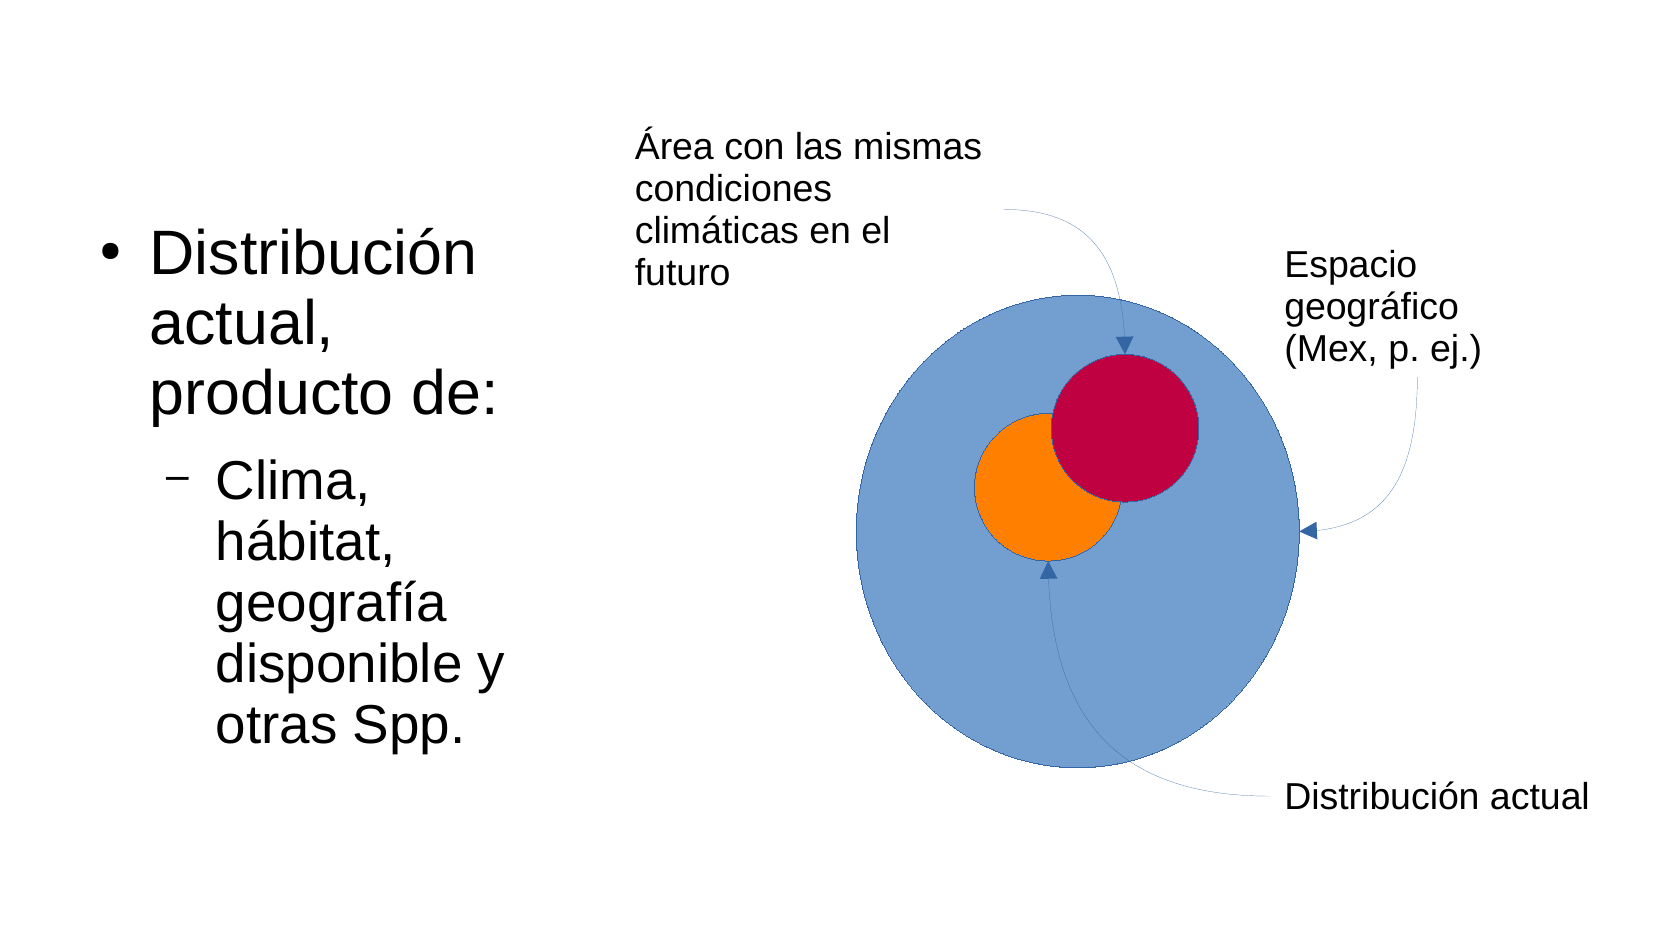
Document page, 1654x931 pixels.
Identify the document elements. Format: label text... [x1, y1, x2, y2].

text_box Distribución actual [1269, 767, 1605, 825]
list Distribución actual, producto de: Clima, hábitat, geografía disponible y otras Spp. [82, 217, 562, 758]
text_box Área con las mismas condiciones climáticas en el futuro [620, 118, 1004, 301]
text_box [856, 295, 1300, 768]
text_box Espacio geográfico (Mex, p. ej.) [1269, 236, 1565, 378]
